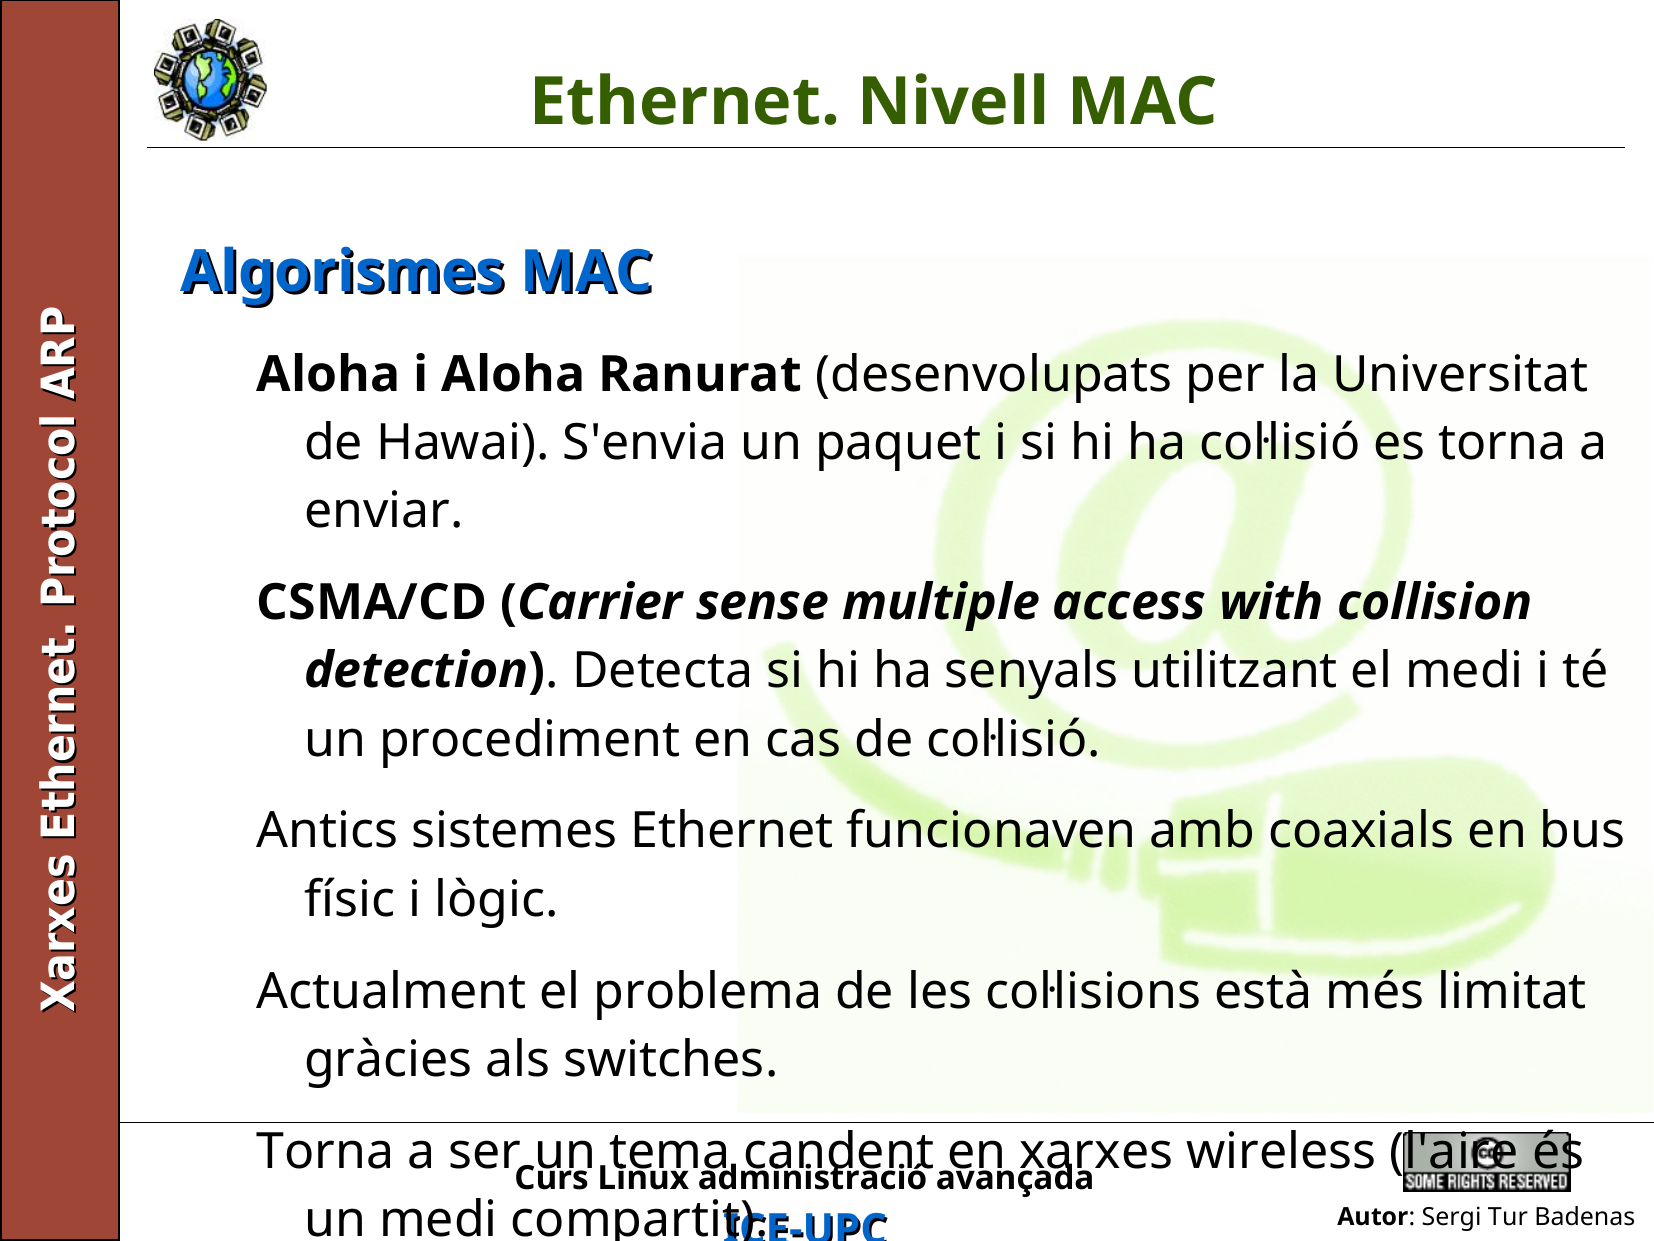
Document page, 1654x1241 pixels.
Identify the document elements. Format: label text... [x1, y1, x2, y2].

list Algorismes MAC Aloha i Aloha Ranurat (desenvolupats per la Universitat de Hawai). S'envia un paquet i si hi ha col·lisió es torna a enviar. CSMA/CD (Carrier sense multiple access with collision detection). Detecta si hi ha senyals utilitzant el medi i té un procediment en cas de col·lisió. Antics sistemes Ethernet funcionaven amb coaxials en bus físic i lògic. Actualment el problema de les col·lisions està més limitat gràcies als switches. Torna a ser un tema candent en xarxes wireless (l'aire és un medi compartit). [162, 228, 1651, 1064]
picture [1403, 1132, 1571, 1192]
picture [154, 19, 268, 56]
title Ethernet. Nivell MAC [129, 56, 1619, 141]
picture [738, 252, 1654, 1113]
